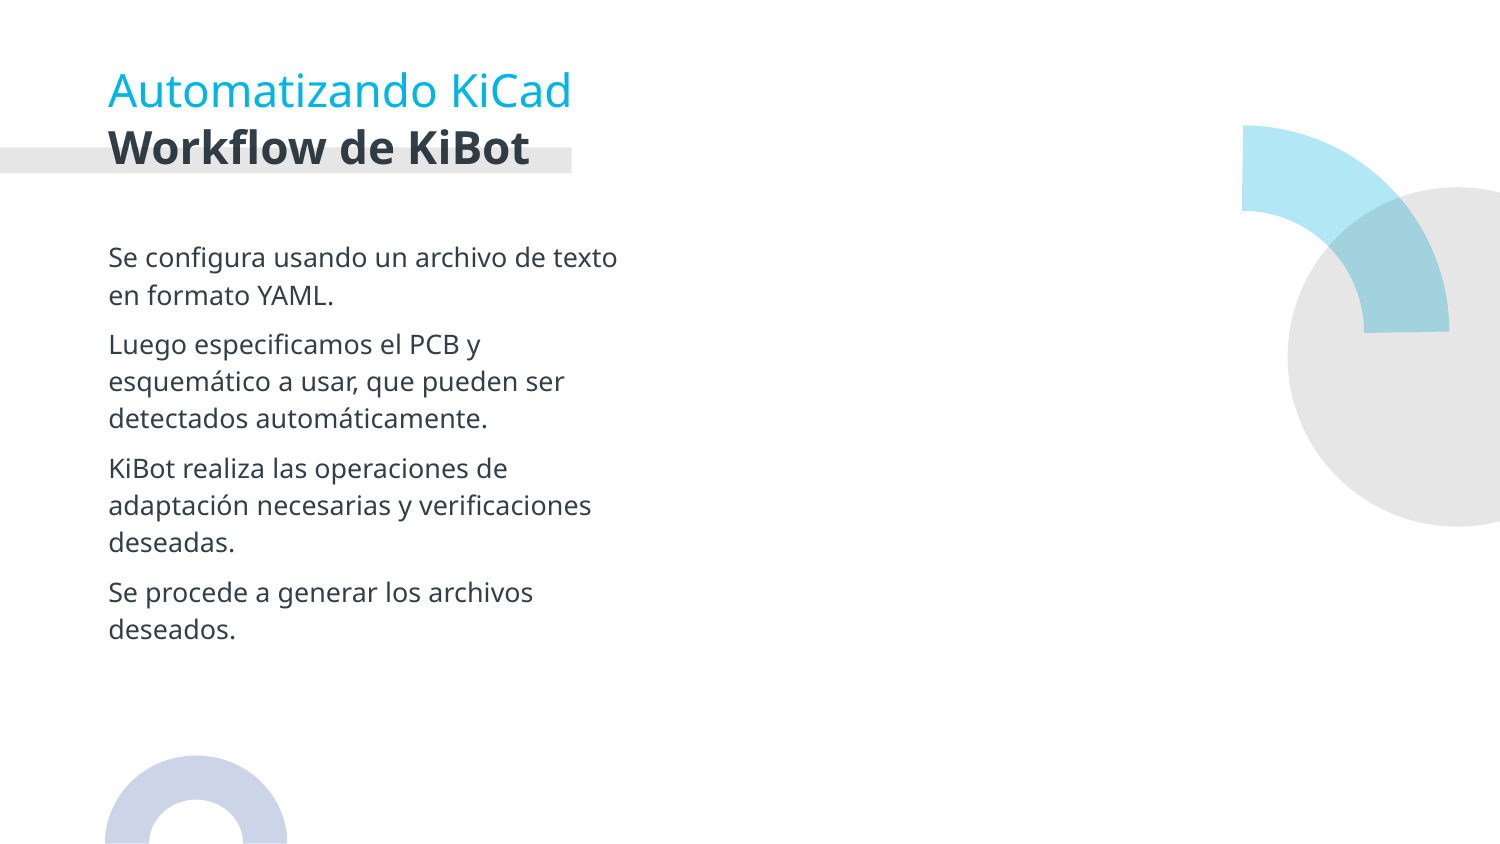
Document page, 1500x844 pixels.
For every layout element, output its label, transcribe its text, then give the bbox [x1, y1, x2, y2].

text_box [1335, 187, 1500, 527]
picture [650, 60, 1335, 824]
text_box Workflow de KiBot [93, 117, 650, 194]
text_box [104, 755, 288, 844]
text_box Se configura usando un archivo de texto en formato YAML. Luego especificamos el PCB y esquemático a usar, que pueden ser detectados automáticamente. KiBot realiza las operaciones de adaptación necesarias y verificaciones deseadas. Se procede a generar los archivos deseados. [93, 231, 647, 657]
text_box Automatizando KiCad [93, 60, 650, 117]
text_box [0, 147, 572, 174]
